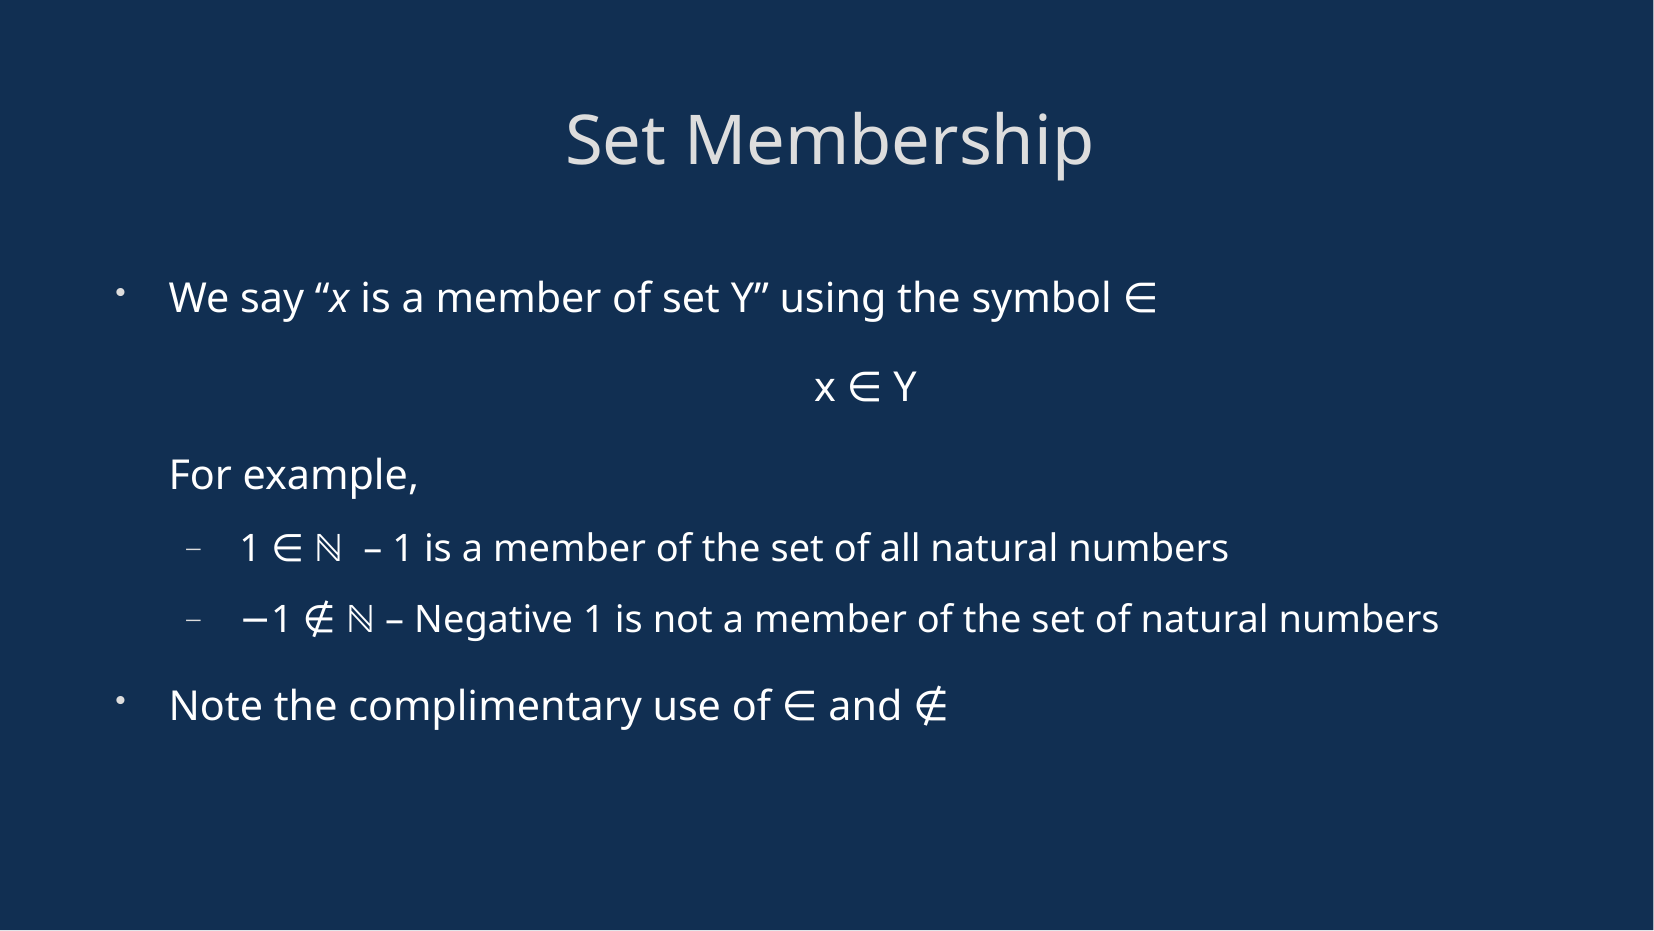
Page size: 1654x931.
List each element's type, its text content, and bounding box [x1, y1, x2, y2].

list We say “x is a member of set Y” using the symbol ∈ x ∈ Y For example, 1 ∈ ℕ – 1 is a member of the set of all natural numbers −1 ∉ ℕ – Negative 1 is not a member of the set of natural numbers Note the complimentary use of ∈ and ∉ [97, 268, 1563, 806]
title Set Membership [97, 56, 1563, 220]
